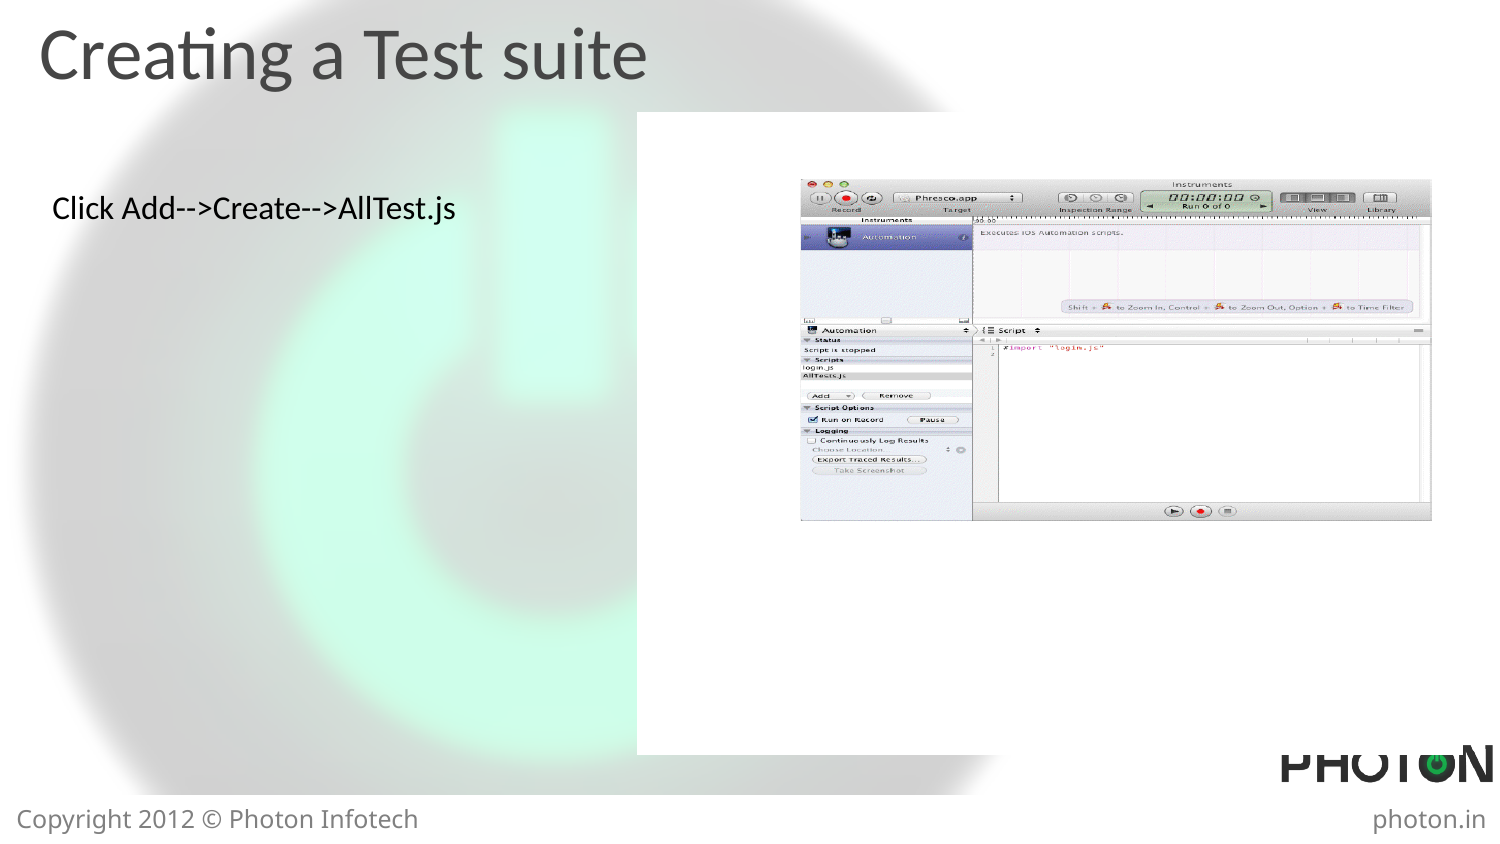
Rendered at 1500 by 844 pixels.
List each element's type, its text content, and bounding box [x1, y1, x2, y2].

picture [0, 0, 1497, 795]
text_box Click Add-->Create-->AllTest.js [37, 187, 563, 338]
title Creating a Test suite [25, 0, 1463, 122]
